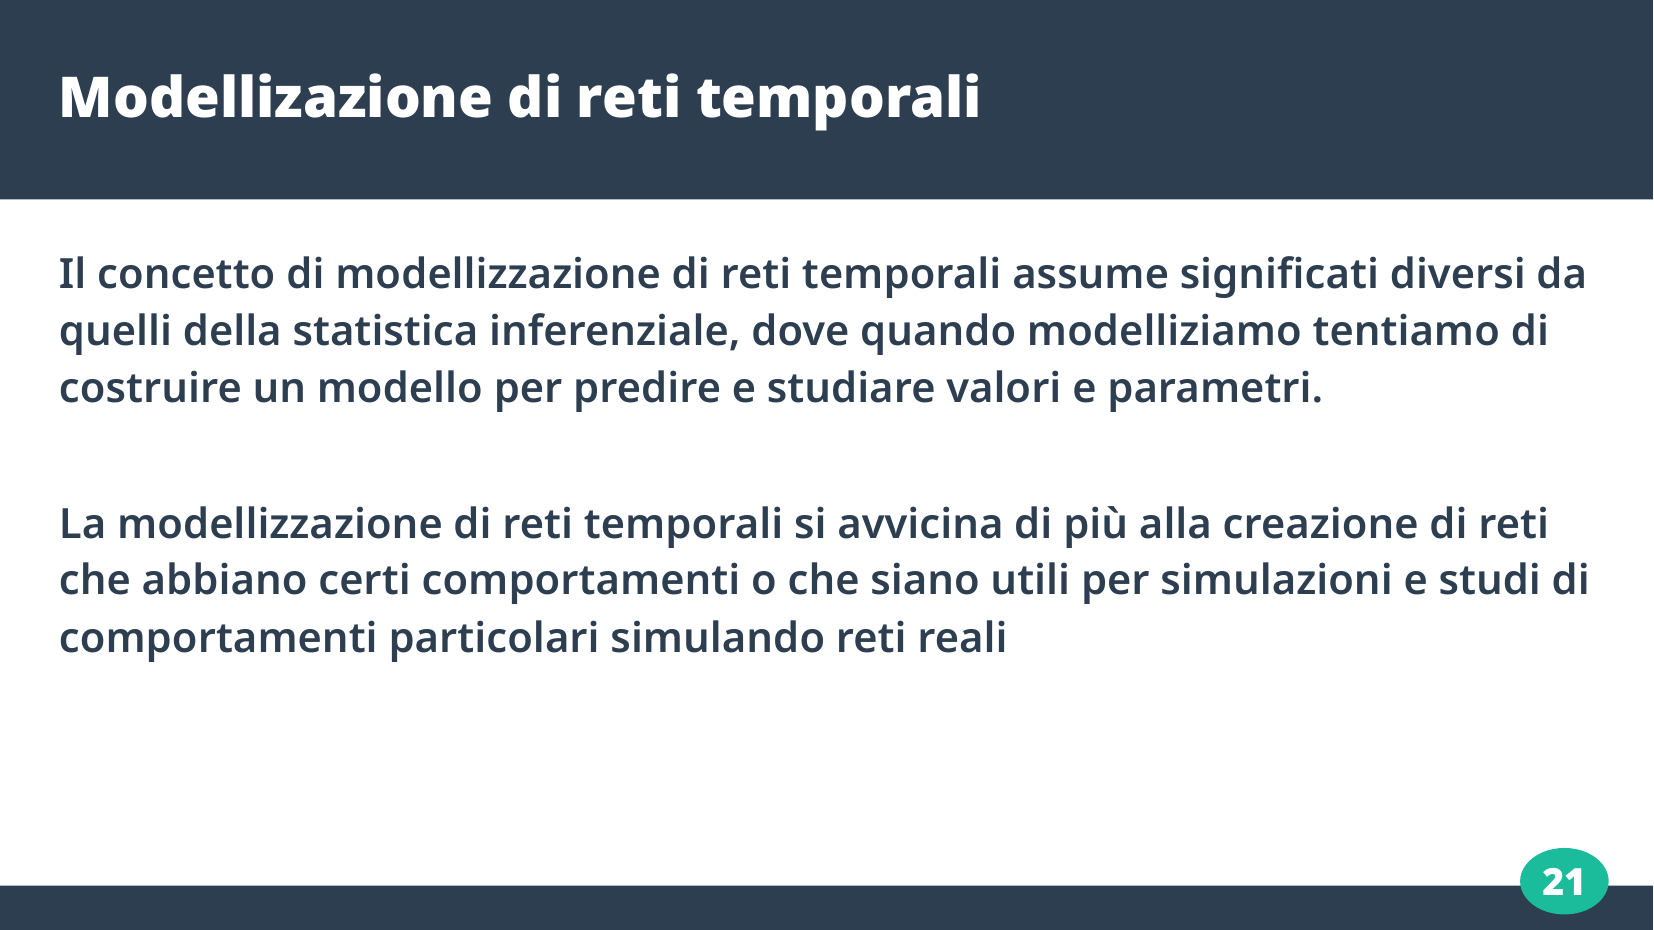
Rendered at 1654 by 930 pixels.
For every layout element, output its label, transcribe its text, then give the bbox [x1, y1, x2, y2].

list Il concetto di modellizzazione di reti temporali assume significati diversi da quelli della statistica inferenziale, dove quando modelliziamo tentiamo di costruire un modello per predire e studiare valori e parametri. La modellizzazione di reti temporali si avvicina di più alla creazione di reti che abbiano certi comportamenti o che siano utili per simulazioni e studi di comportamenti particolari simulando reti reali [58, 243, 1594, 864]
title Modellizazione di reti temporali [58, 36, 1594, 155]
